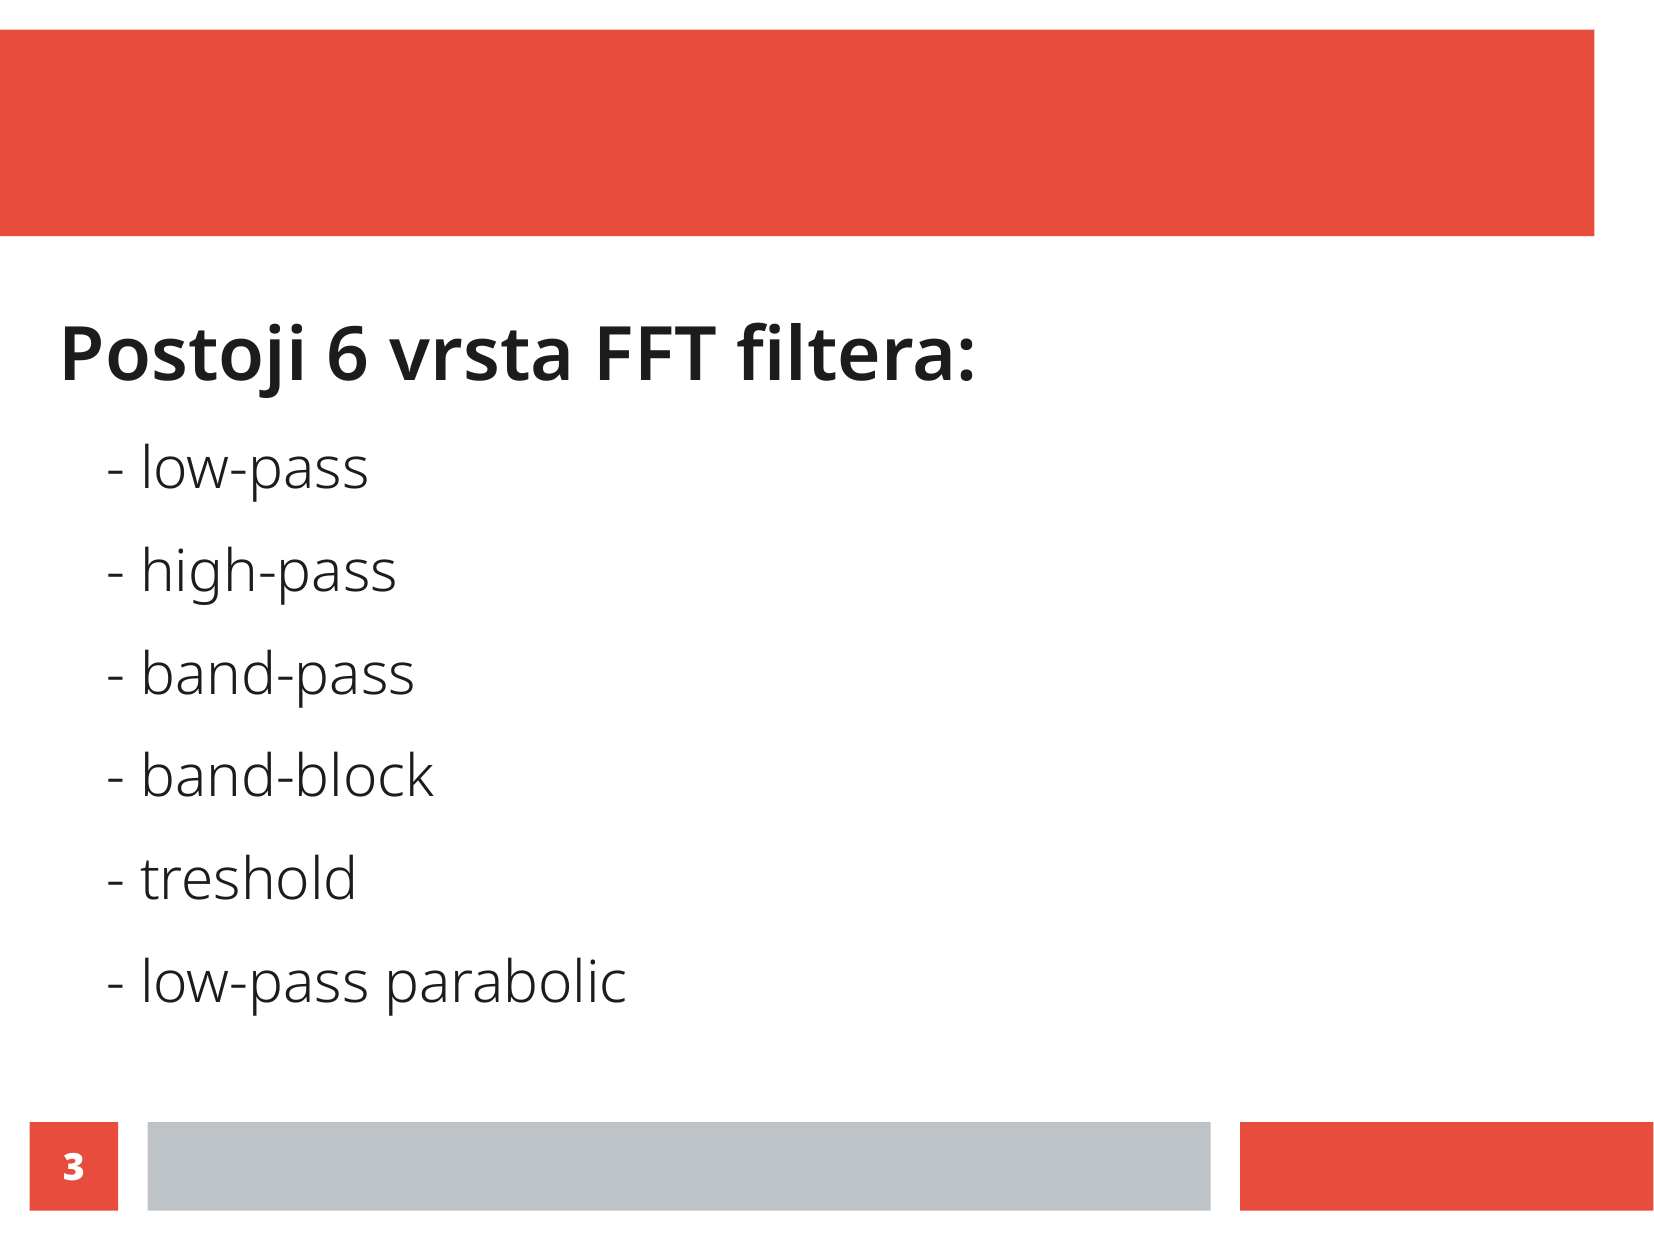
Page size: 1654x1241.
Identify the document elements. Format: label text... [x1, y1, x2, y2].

list Postoji 6 vrsta FFT filtera: - low-pass - high-pass - band-pass - band-block - treshold - low-pass parabolic [59, 300, 1565, 1068]
